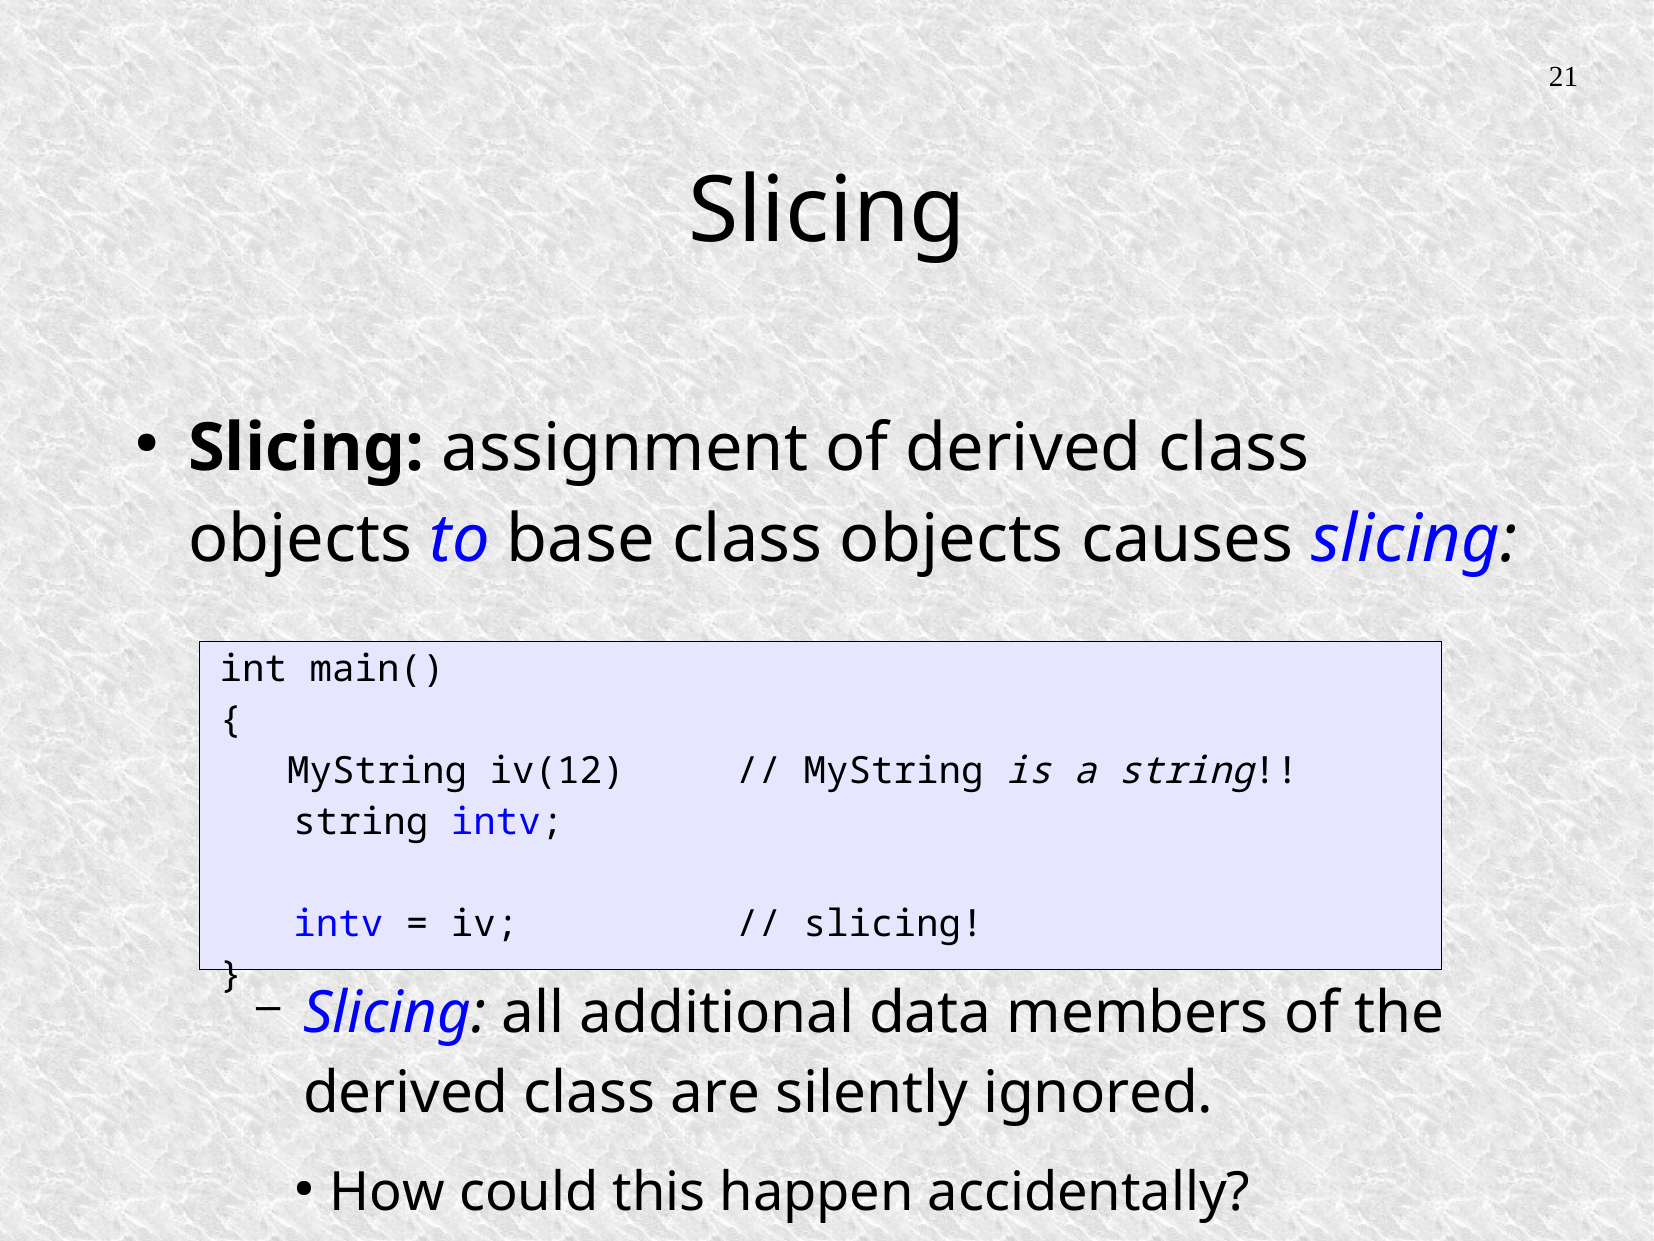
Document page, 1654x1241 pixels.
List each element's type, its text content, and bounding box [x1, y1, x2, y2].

list Slicing: assignment of derived class objects to base class objects causes slicing: Slicing: all additional data members of the derived class are silently ignored. How could this happen accidentally? [117, 399, 1530, 1206]
text_box [199, 641, 1442, 970]
text_box int main() { MyString iv(12) // MyString is a string!! string intv; intv = iv; // slicing! } [219, 641, 1434, 959]
title Slicing [121, 102, 1534, 311]
picture [0, 0, 1654, 1241]
